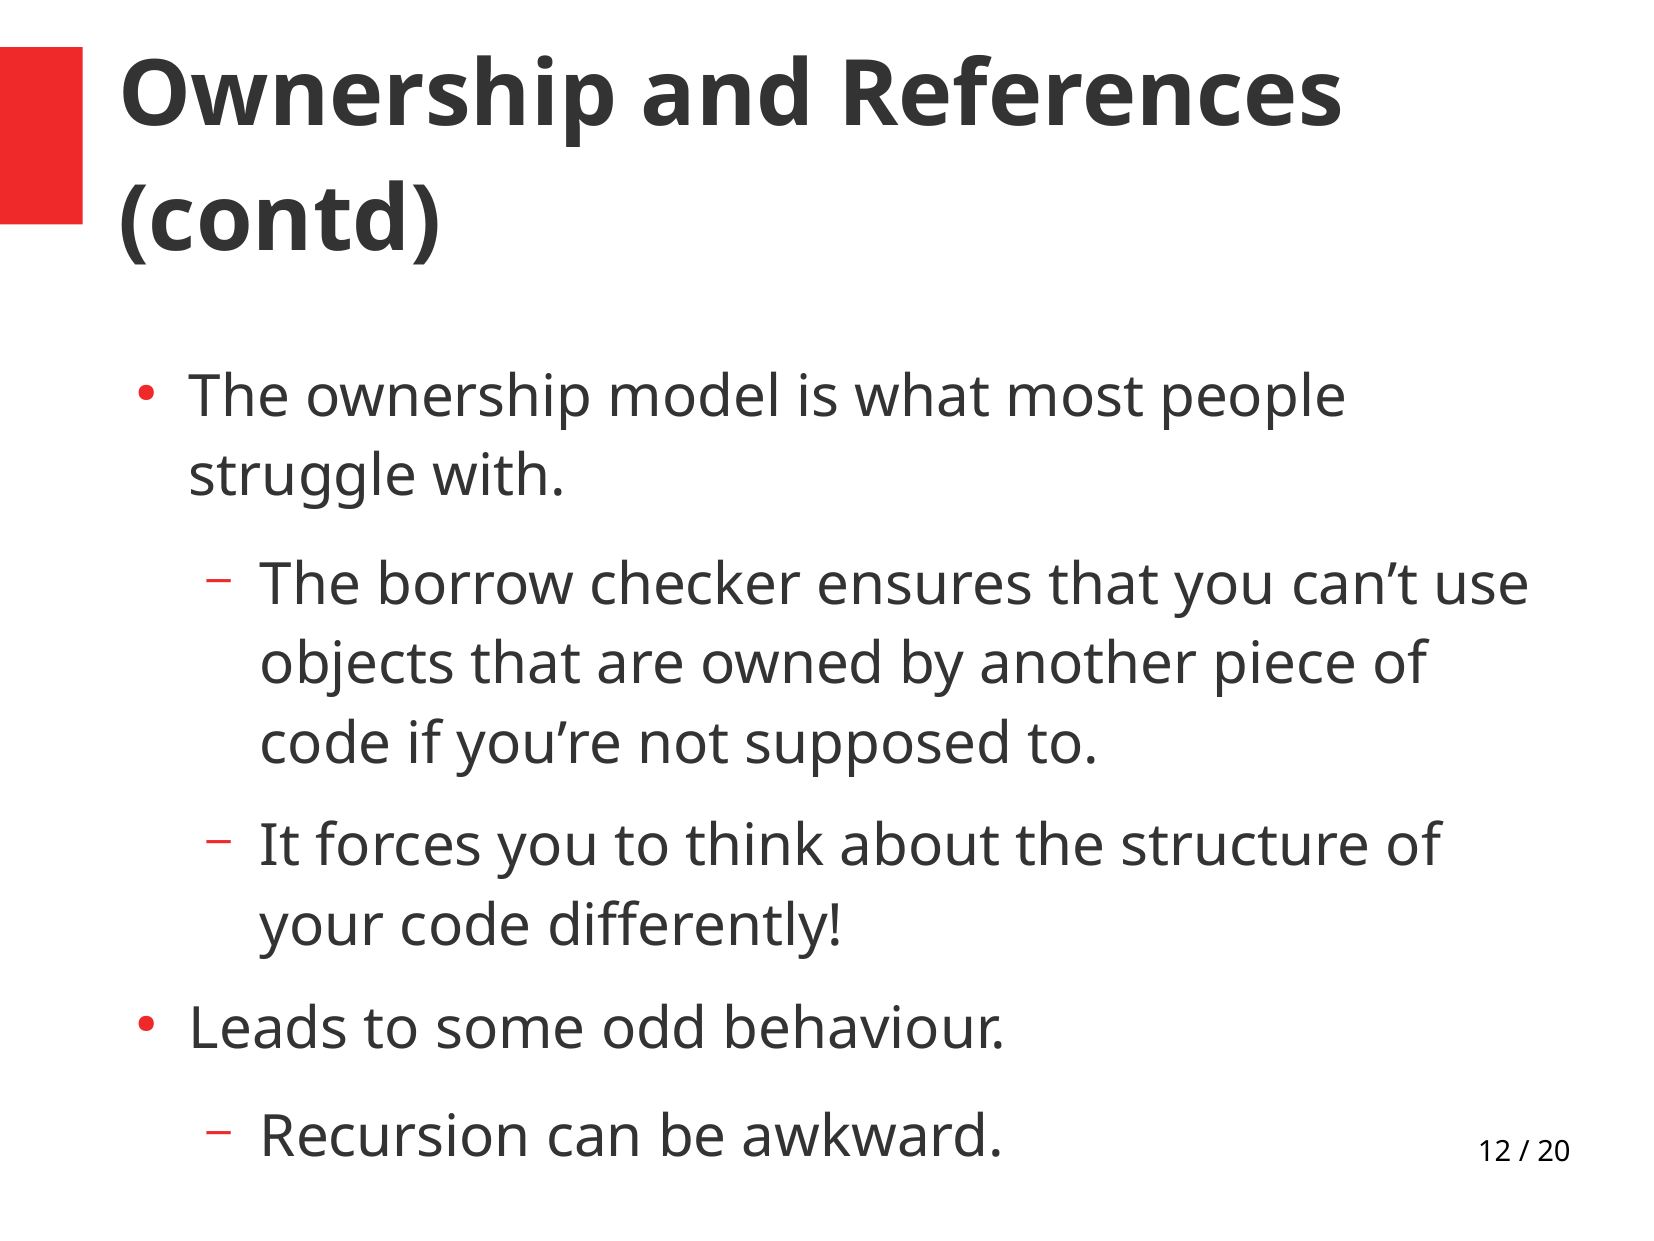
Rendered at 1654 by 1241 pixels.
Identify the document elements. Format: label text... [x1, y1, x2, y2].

list The ownership model is what most people struggle with. The borrow checker ensures that you can’t use objects that are owned by another piece of code if you’re not supposed to. It forces you to think about the structure of your code differently! Leads to some odd behaviour. Recursion can be awkward. [118, 354, 1536, 1074]
title Ownership and References (contd) [118, 27, 1571, 278]
